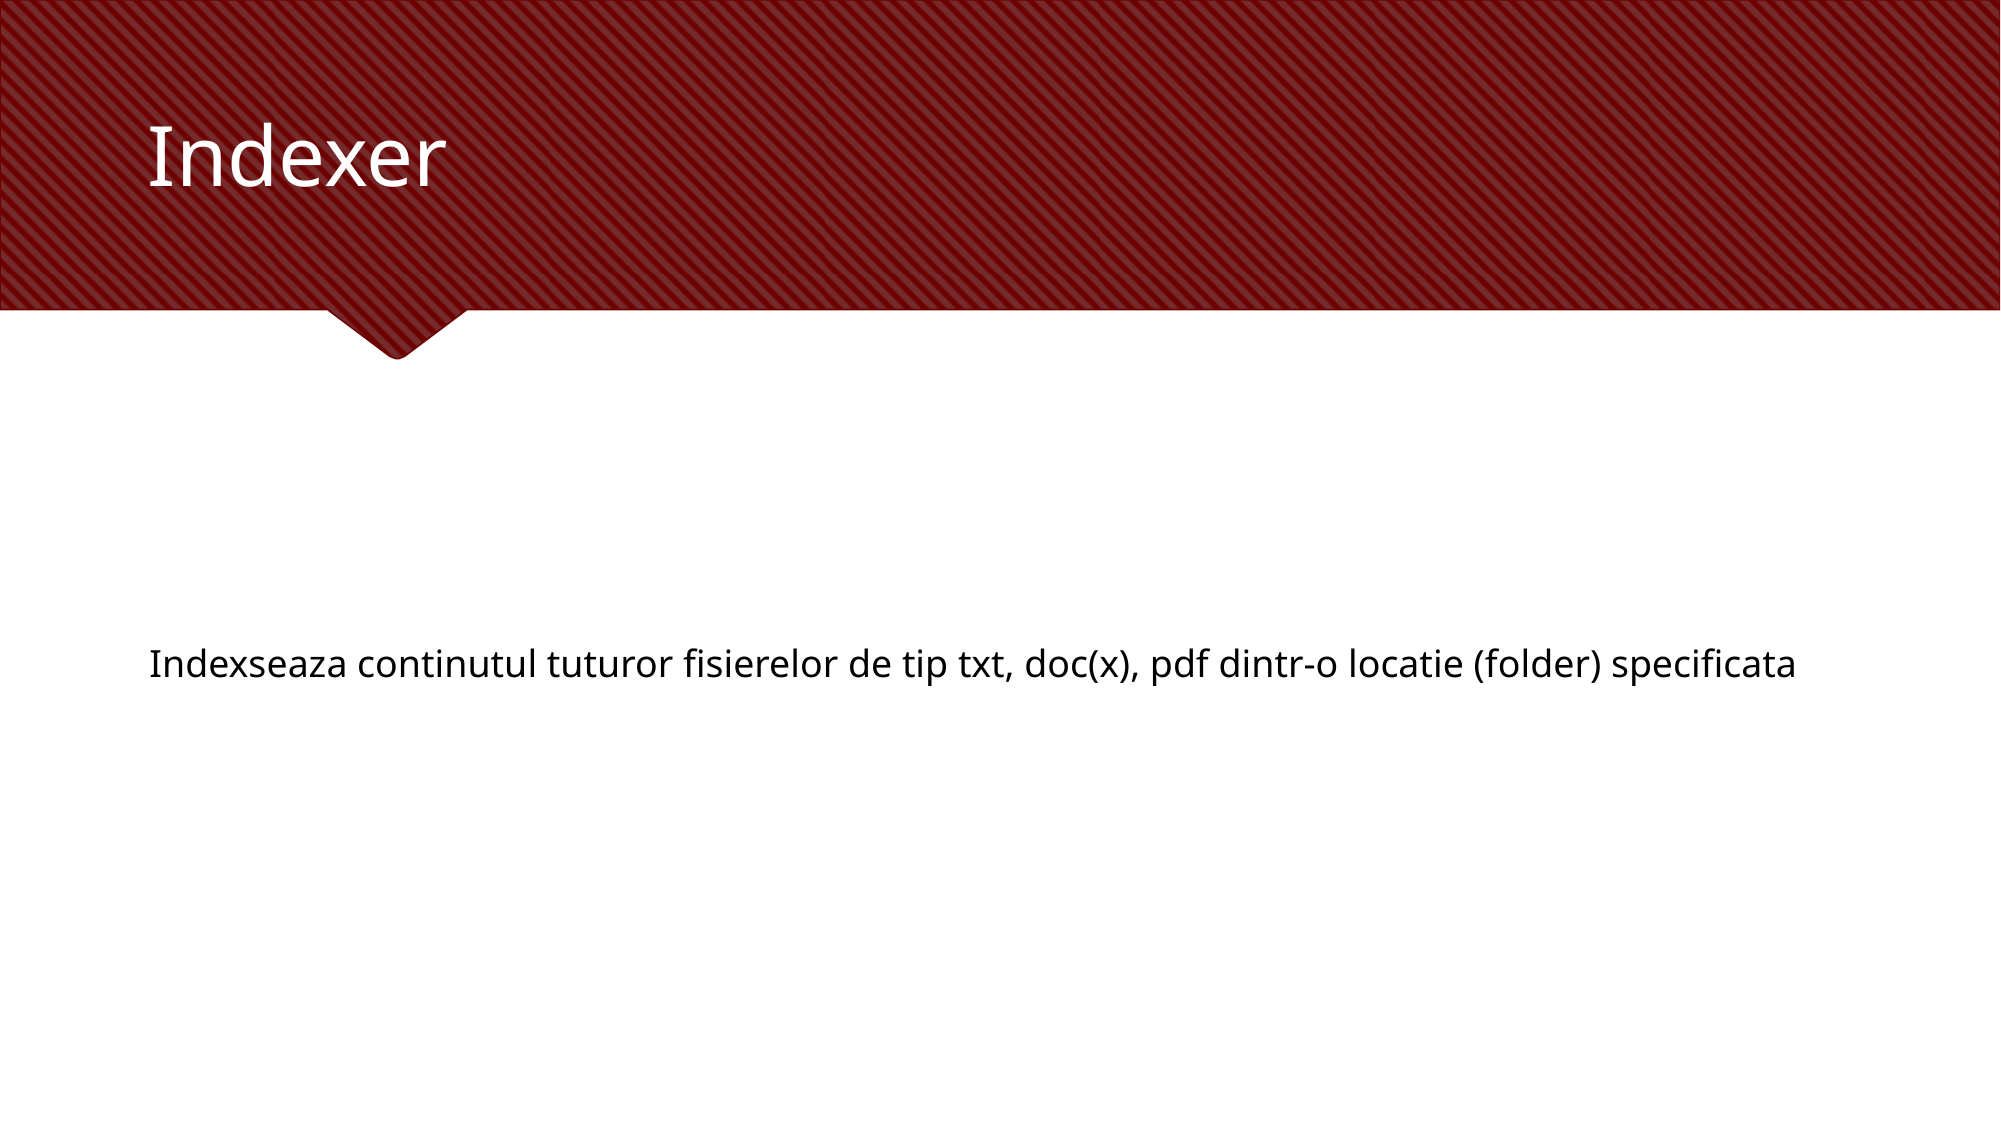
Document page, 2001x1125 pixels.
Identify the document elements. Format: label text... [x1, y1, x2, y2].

title Indexer [132, 73, 1868, 233]
list Indexseaza continutul tuturor fisierelor de tip txt, doc(x), pdf dintr-o locatie (folder) specificata [134, 364, 1866, 962]
picture [1, 1, 1999, 357]
